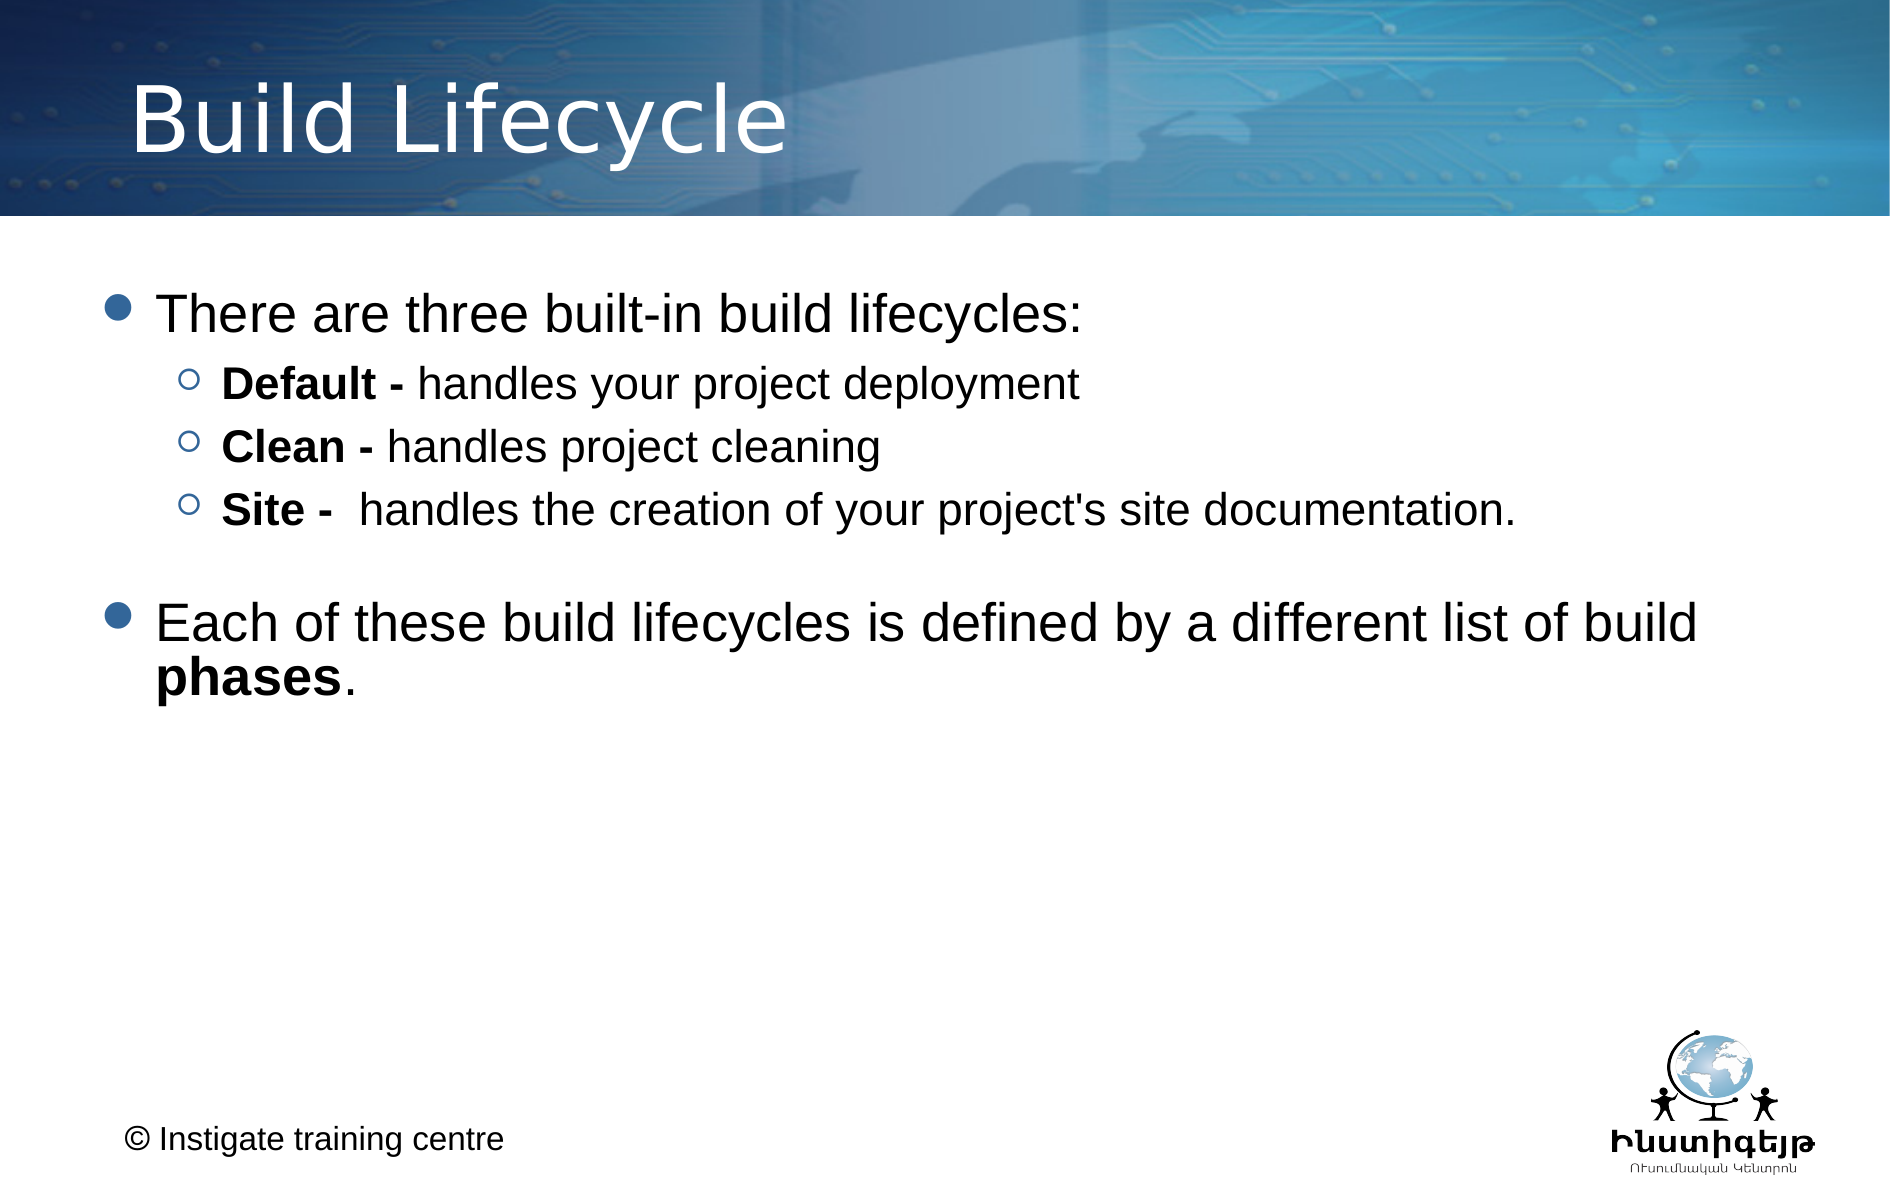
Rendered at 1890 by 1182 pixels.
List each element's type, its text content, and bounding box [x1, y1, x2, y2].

picture [0, 0, 1890, 216]
list There are three built-in build lifecycles: Default - handles your project deployment Clean - handles project cleaning Site - handles the creation of your project's site documentation. Each of these build lifecycles is defined by a different list of build phases. [100, 289, 1801, 312]
title Build Lifecycle [94, 47, 1793, 51]
picture [1612, 1030, 1815, 1175]
